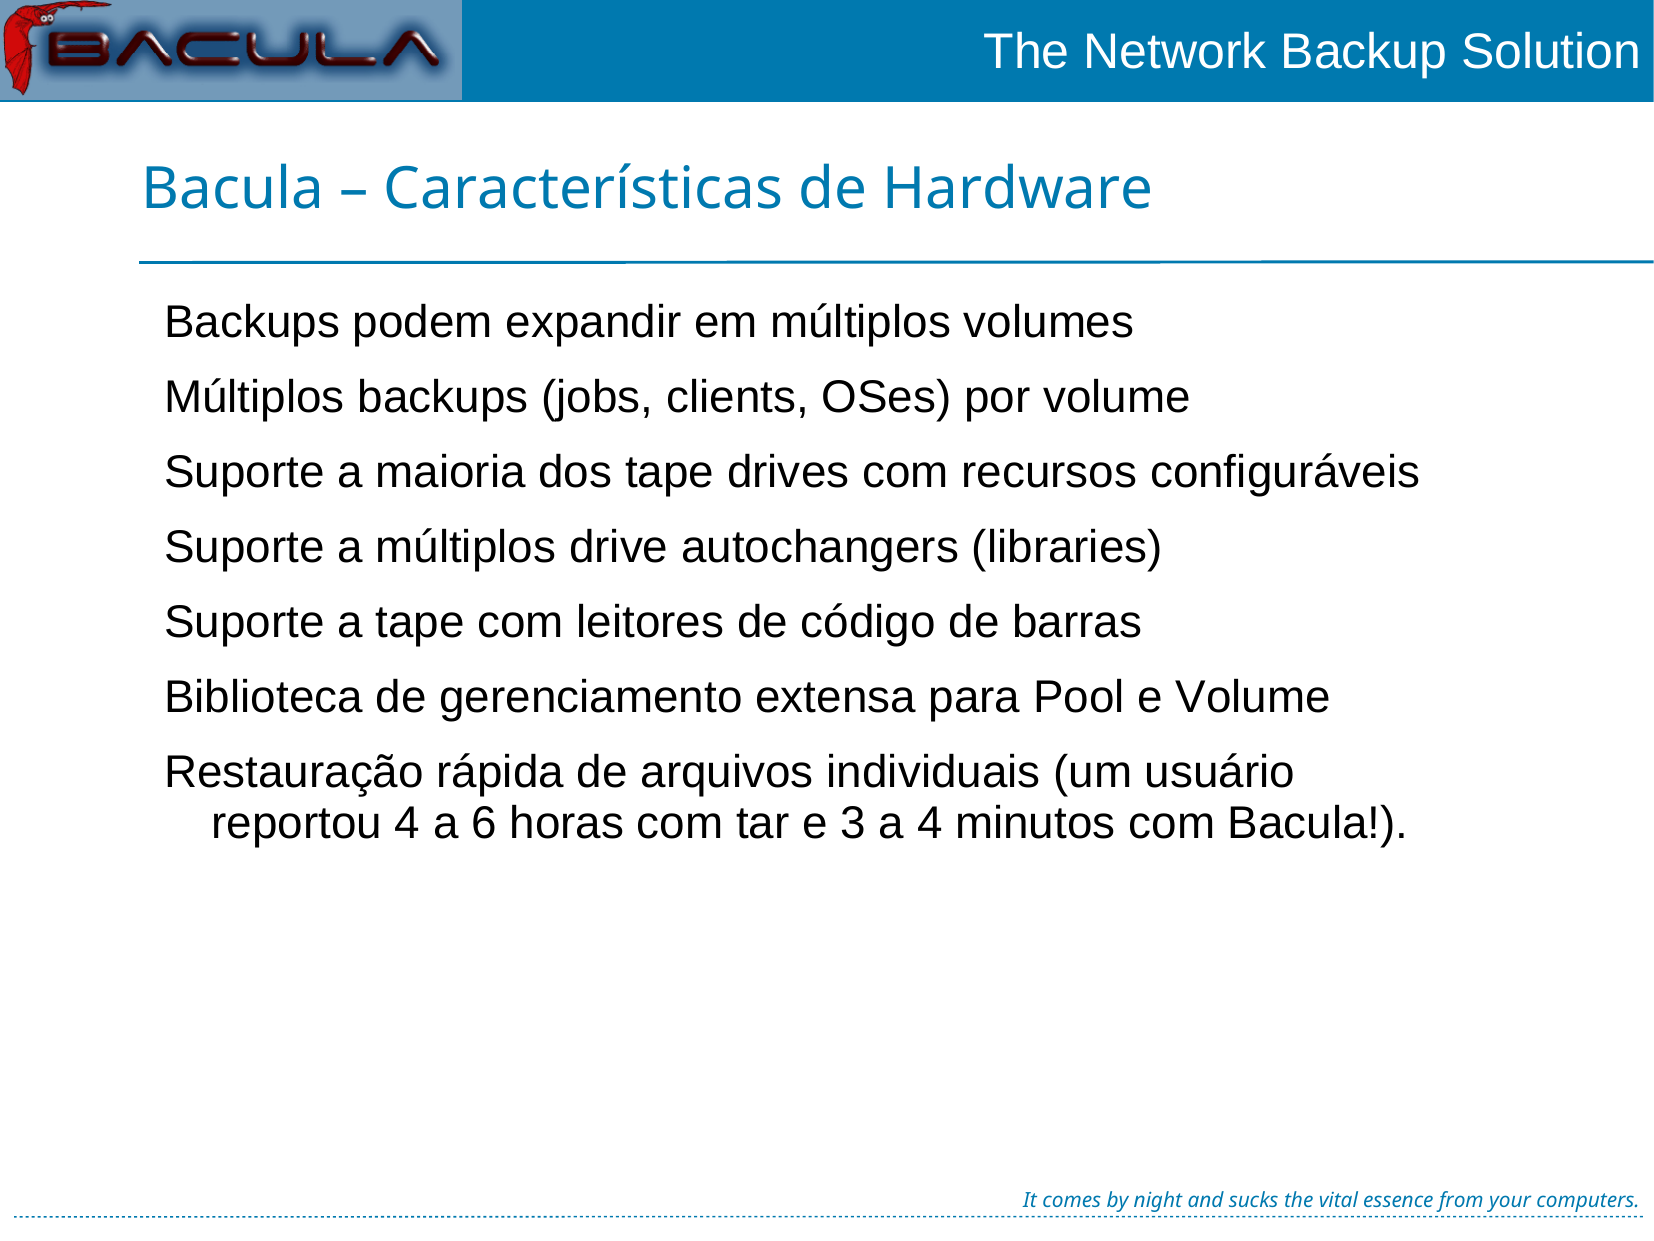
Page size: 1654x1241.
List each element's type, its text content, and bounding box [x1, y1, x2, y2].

list Backups podem expandir em múltiplos volumes Múltiplos backups (jobs, clients, OSes) por volume Suporte a maioria dos tape drives com recursos configuráveis Suporte a múltiplos drive autochangers (libraries) Suporte a tape com leitores de código de barras Biblioteca de gerenciamento extensa para Pool e Volume Restauração rápida de arquivos individuais (um usuário reportou 4 a 6 horas com tar e 3 a 4 minutos com Bacula!). [69, 296, 1463, 1048]
picture [0, 0, 461, 99]
title Bacula – Características de Hardware [141, 112, 1501, 226]
